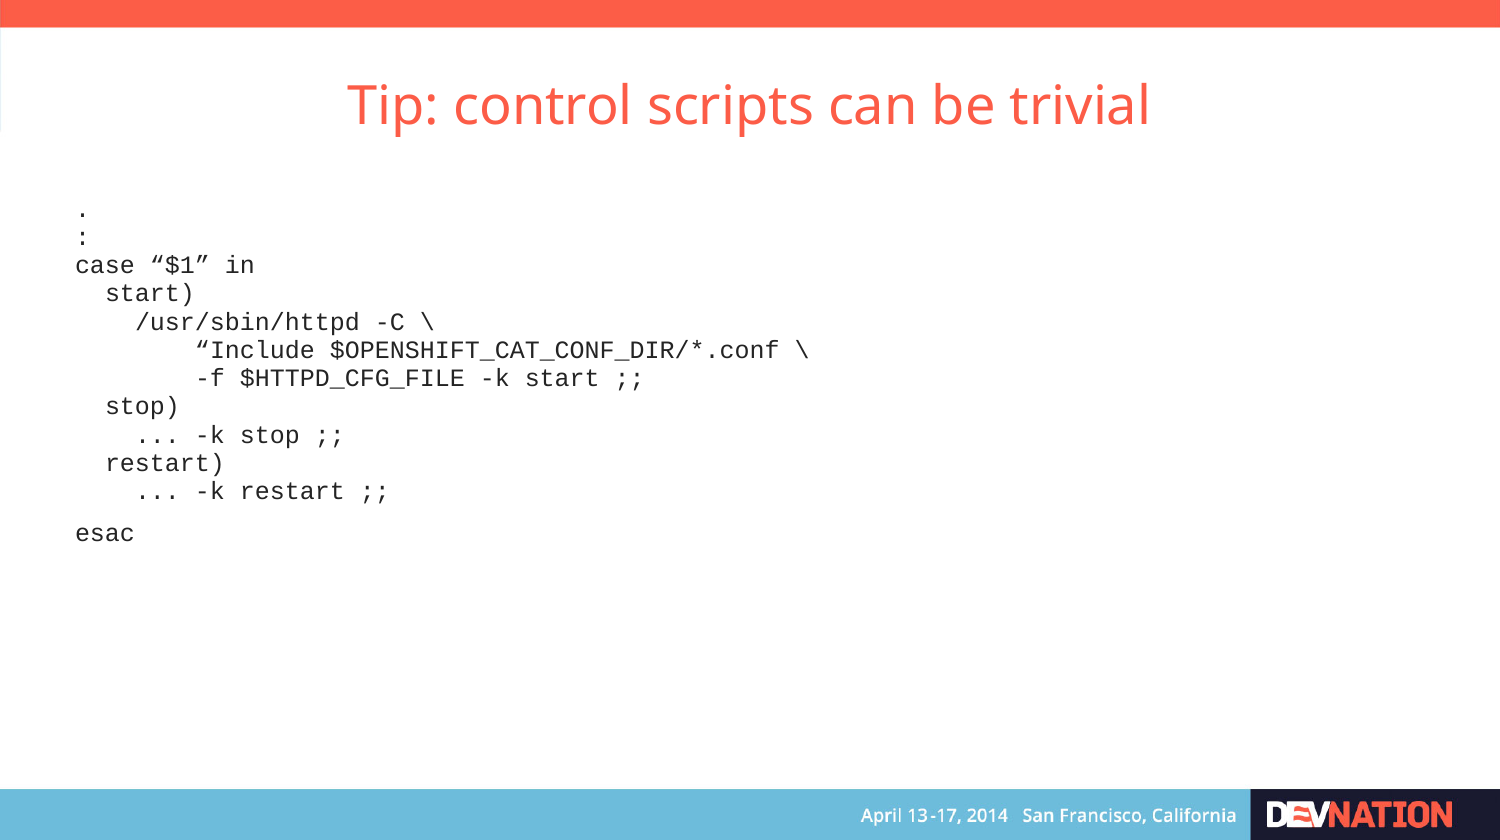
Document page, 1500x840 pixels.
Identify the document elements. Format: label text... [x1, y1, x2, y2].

picture [0, 0, 1500, 840]
list . : case “$1” in start) /usr/sbin/httpd -C \ “Include $OPENSHIFT_CAT_CONF_DIR/*.conf \ -f $HTTPD_CFG_FILE -k start ;; stop) ... -k stop ;; restart) ... -k restart ;; esac [74, 196, 1425, 751]
title Tip: control scripts can be trivial [74, 33, 1425, 174]
